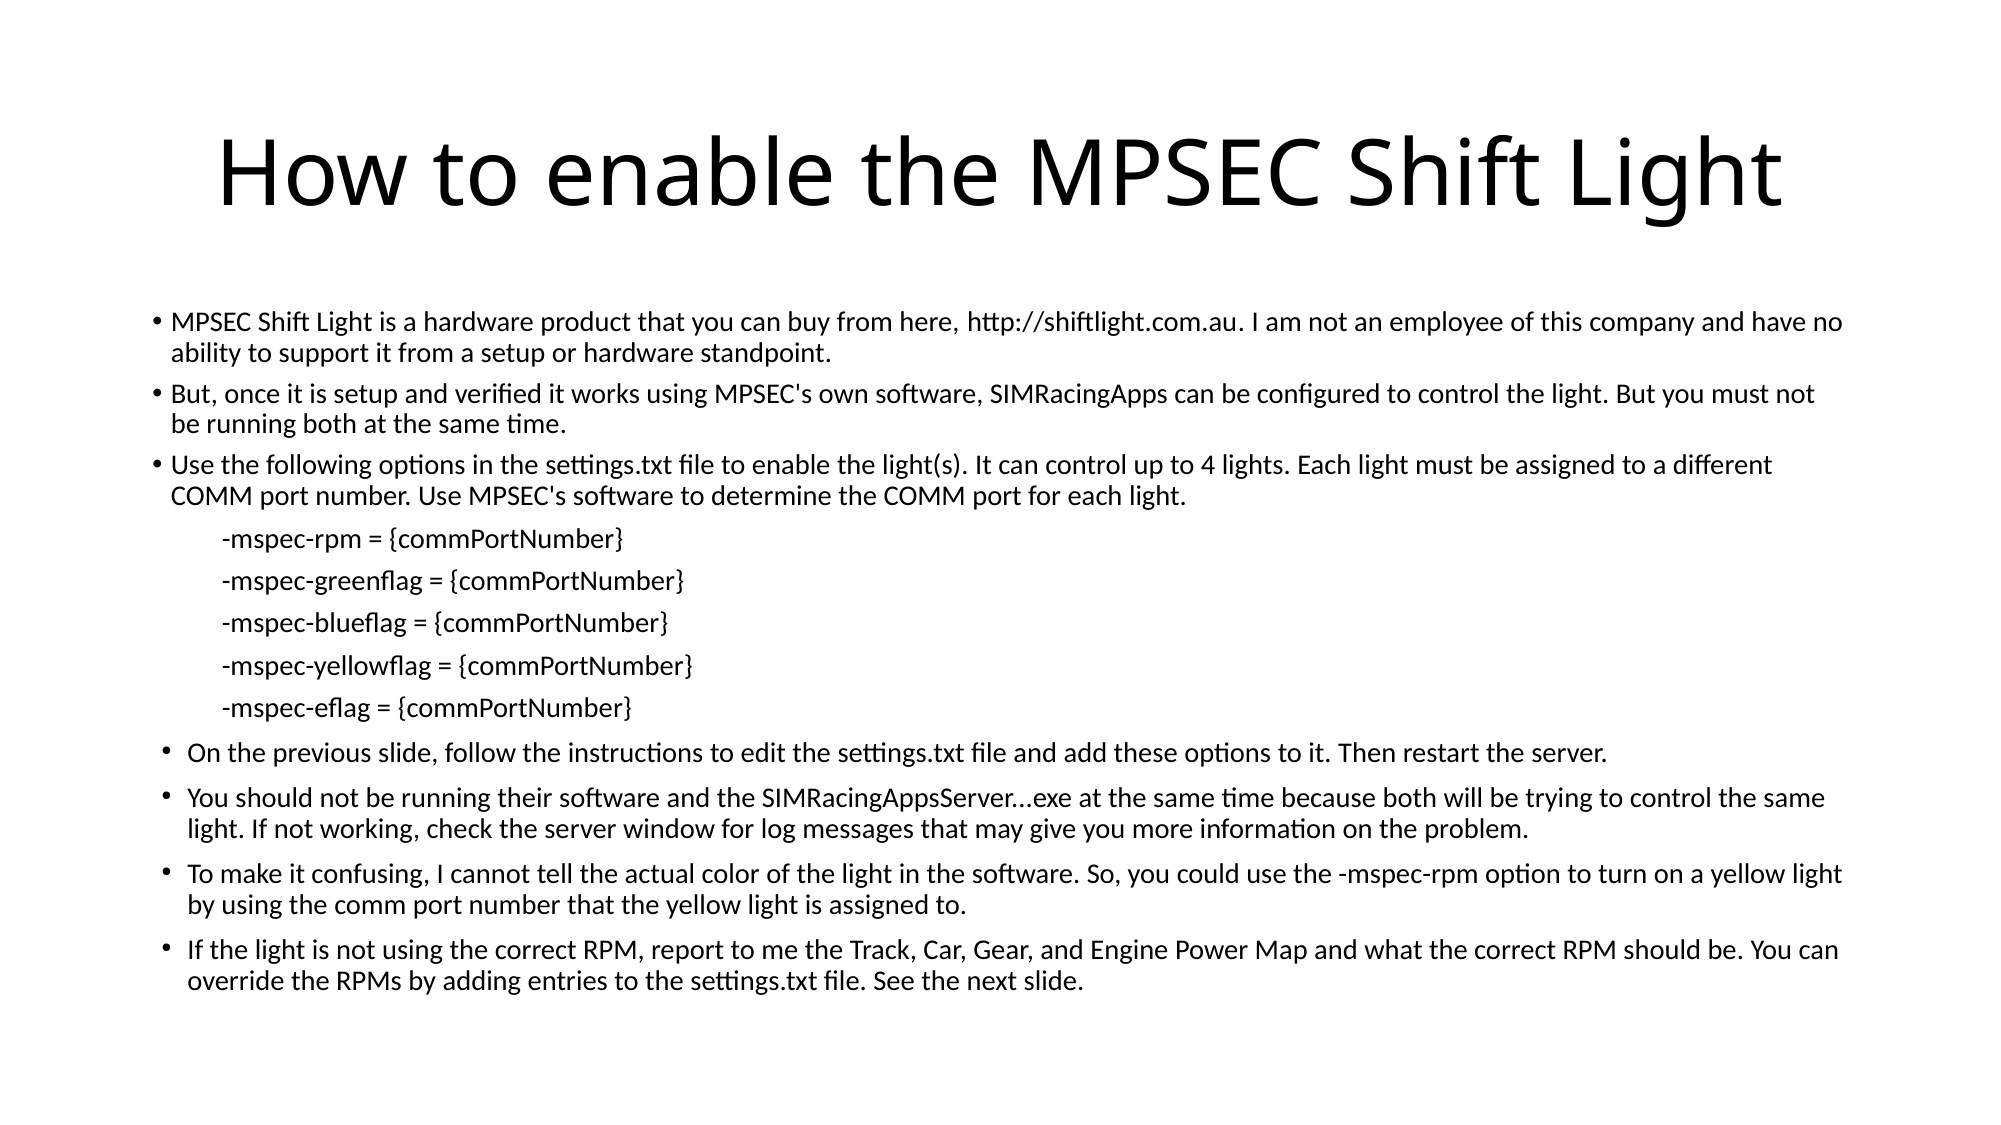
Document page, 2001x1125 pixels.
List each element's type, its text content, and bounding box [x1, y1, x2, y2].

title How to enable the MPSEC Shift Light [137, 59, 1863, 278]
list MPSEC Shift Light is a hardware product that you can buy from here, http://shiftlight.com.au. I am not an employee of this company and have no ability to support it from a setup or hardware standpoint. But, once it is setup and verified it works using MPSEC's own software, SIMRacingApps can be configured to control the light. But you must not be running both at the same time. Use the following options in the settings.txt file to enable the light(s). It can control up to 4 lights. Each light must be assigned to a different COMM port number. Use MPSEC's software to determine the COMM port for each light. -mspec-rpm = {commPortNumber} -mspec-greenflag = {commPortNumber} -mspec-blueflag = {commPortNumber} -mspec-yellowflag = {commPortNumber} -mspec-eflag = {commPortNumber} On the previous slide, follow the instructions to edit the settings.txt file and add these options to it. Then restart the server. You should not be running their software and the SIMRacingAppsServer...exe at the same time because both will be trying to control the same light. If not working, check the server window for log messages that may give you more information on the problem. To make it confusing, I cannot tell the actual color of the light in the software. So, you could use the -mspec-rpm option to turn on a yellow light by using the comm port number that the yellow light is assigned to. If the light is not using the correct RPM, report to me the Track, Car, Gear, and Engine Power Map and what the correct RPM should be. You can override the RPMs by adding entries to the settings.txt file. See the next slide. [137, 299, 1863, 1014]
